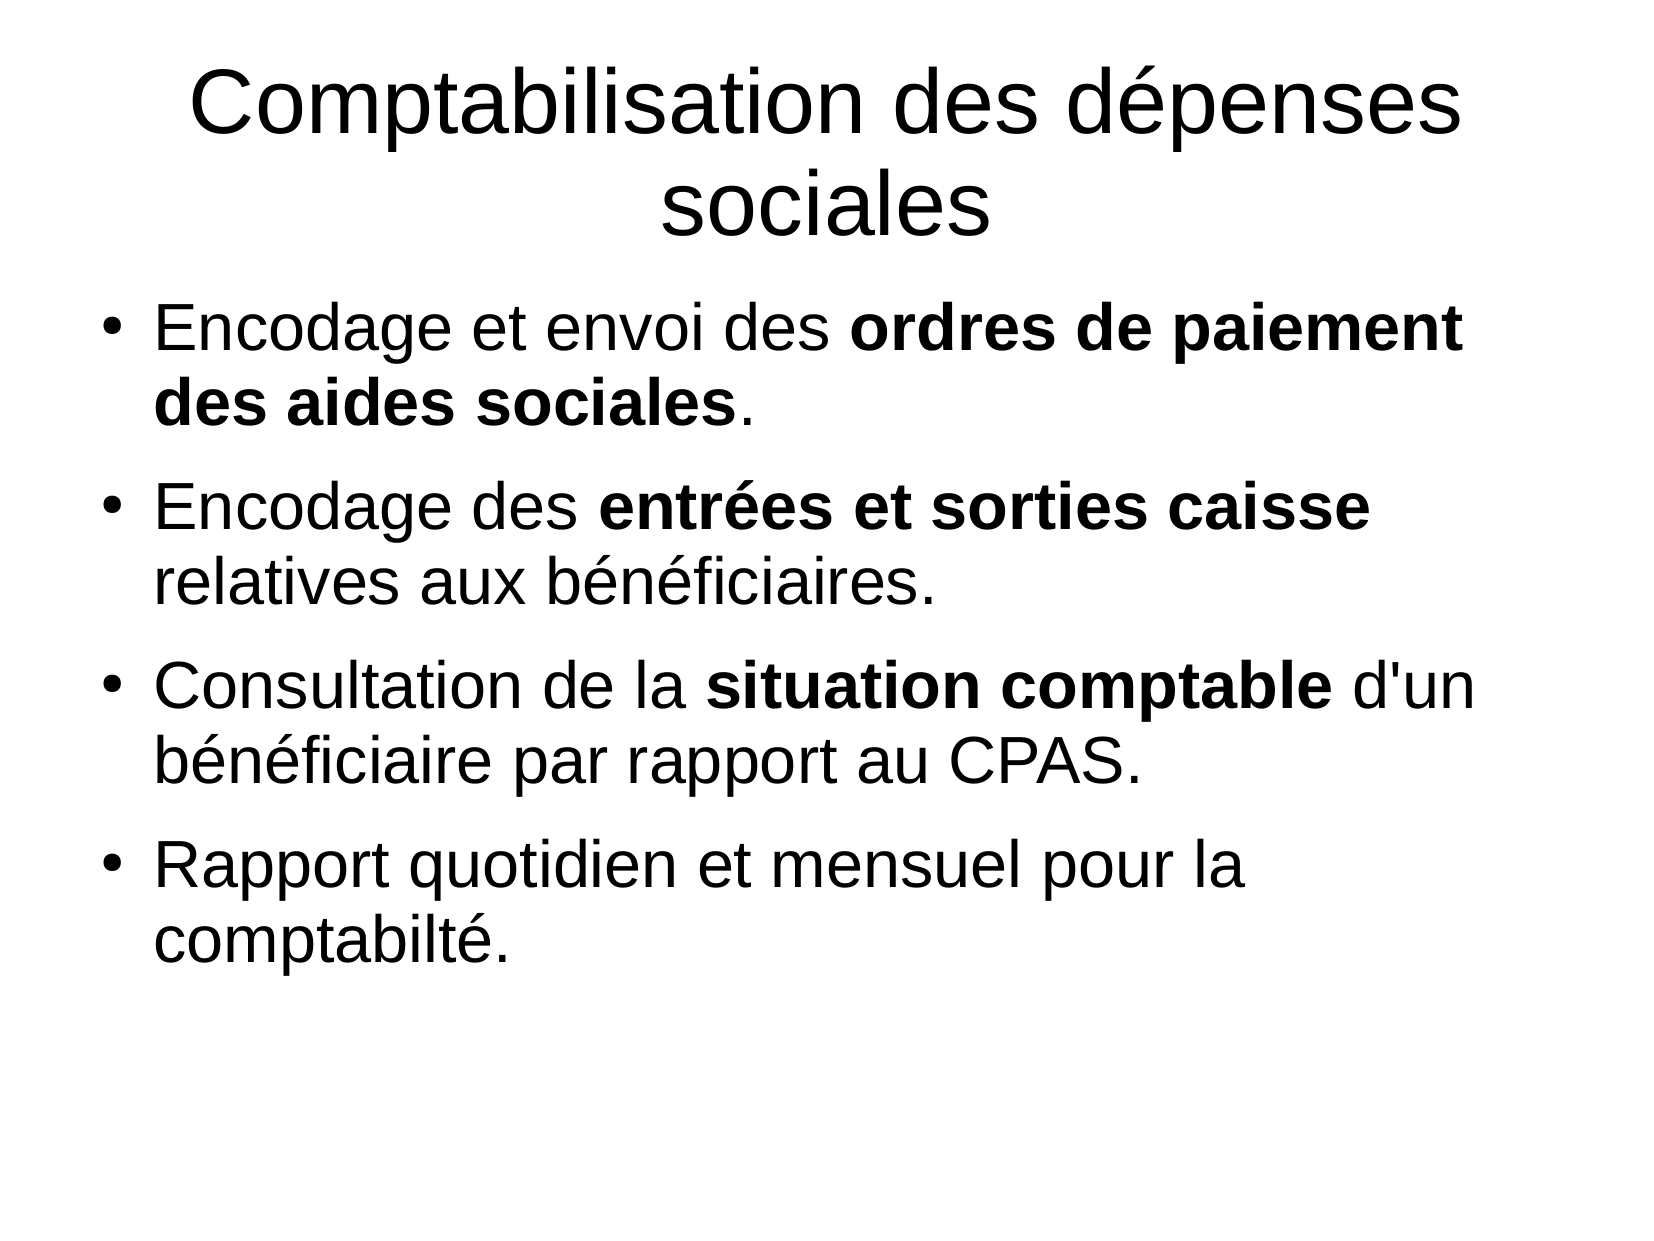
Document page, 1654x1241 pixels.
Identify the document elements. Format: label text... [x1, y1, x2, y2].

title Comptabilisation des dépenses sociales [82, 49, 1571, 257]
list Encodage et envoi des ordres de paiement des aides sociales. Encodage des entrées et sorties caisse relatives aux bénéficiaires. Consultation de la situation comptable d'un bénéficiaire par rapport au CPAS. Rapport quotidien et mensuel pour la comptabilté. [82, 290, 1571, 1182]
